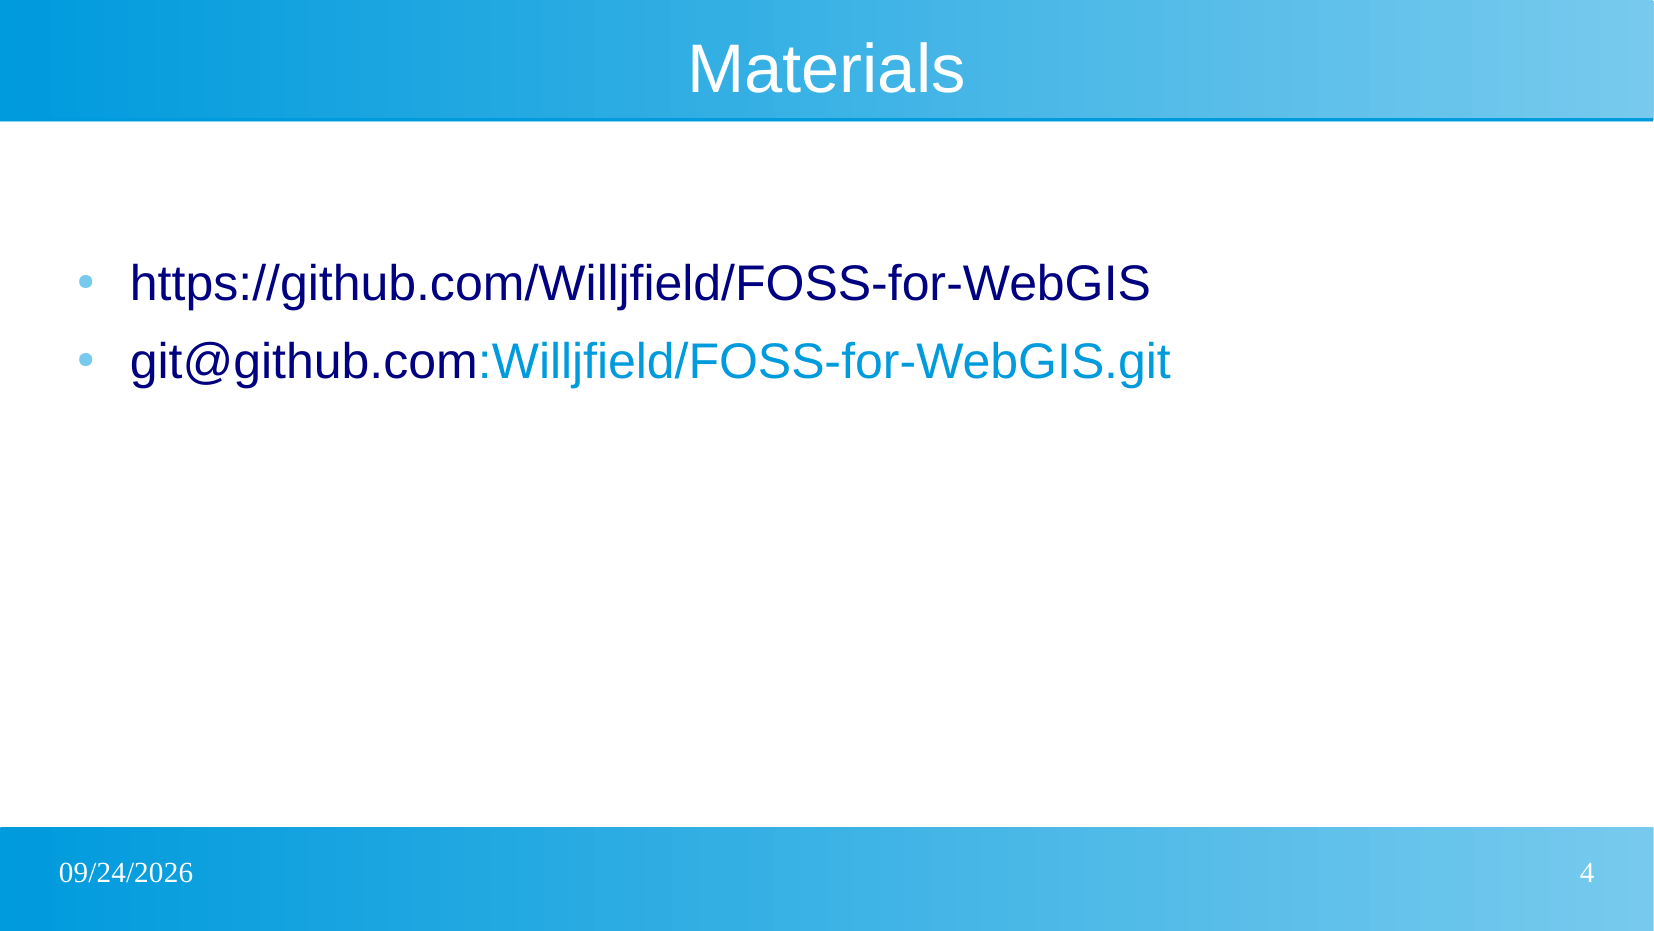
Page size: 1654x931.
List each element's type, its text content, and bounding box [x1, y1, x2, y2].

list https://github.com/Willjfield/FOSS-for-WebGIS git@github.com:Willjfield/FOSS-for-WebGIS.git [59, 177, 1595, 768]
title Materials [59, 29, 1595, 108]
